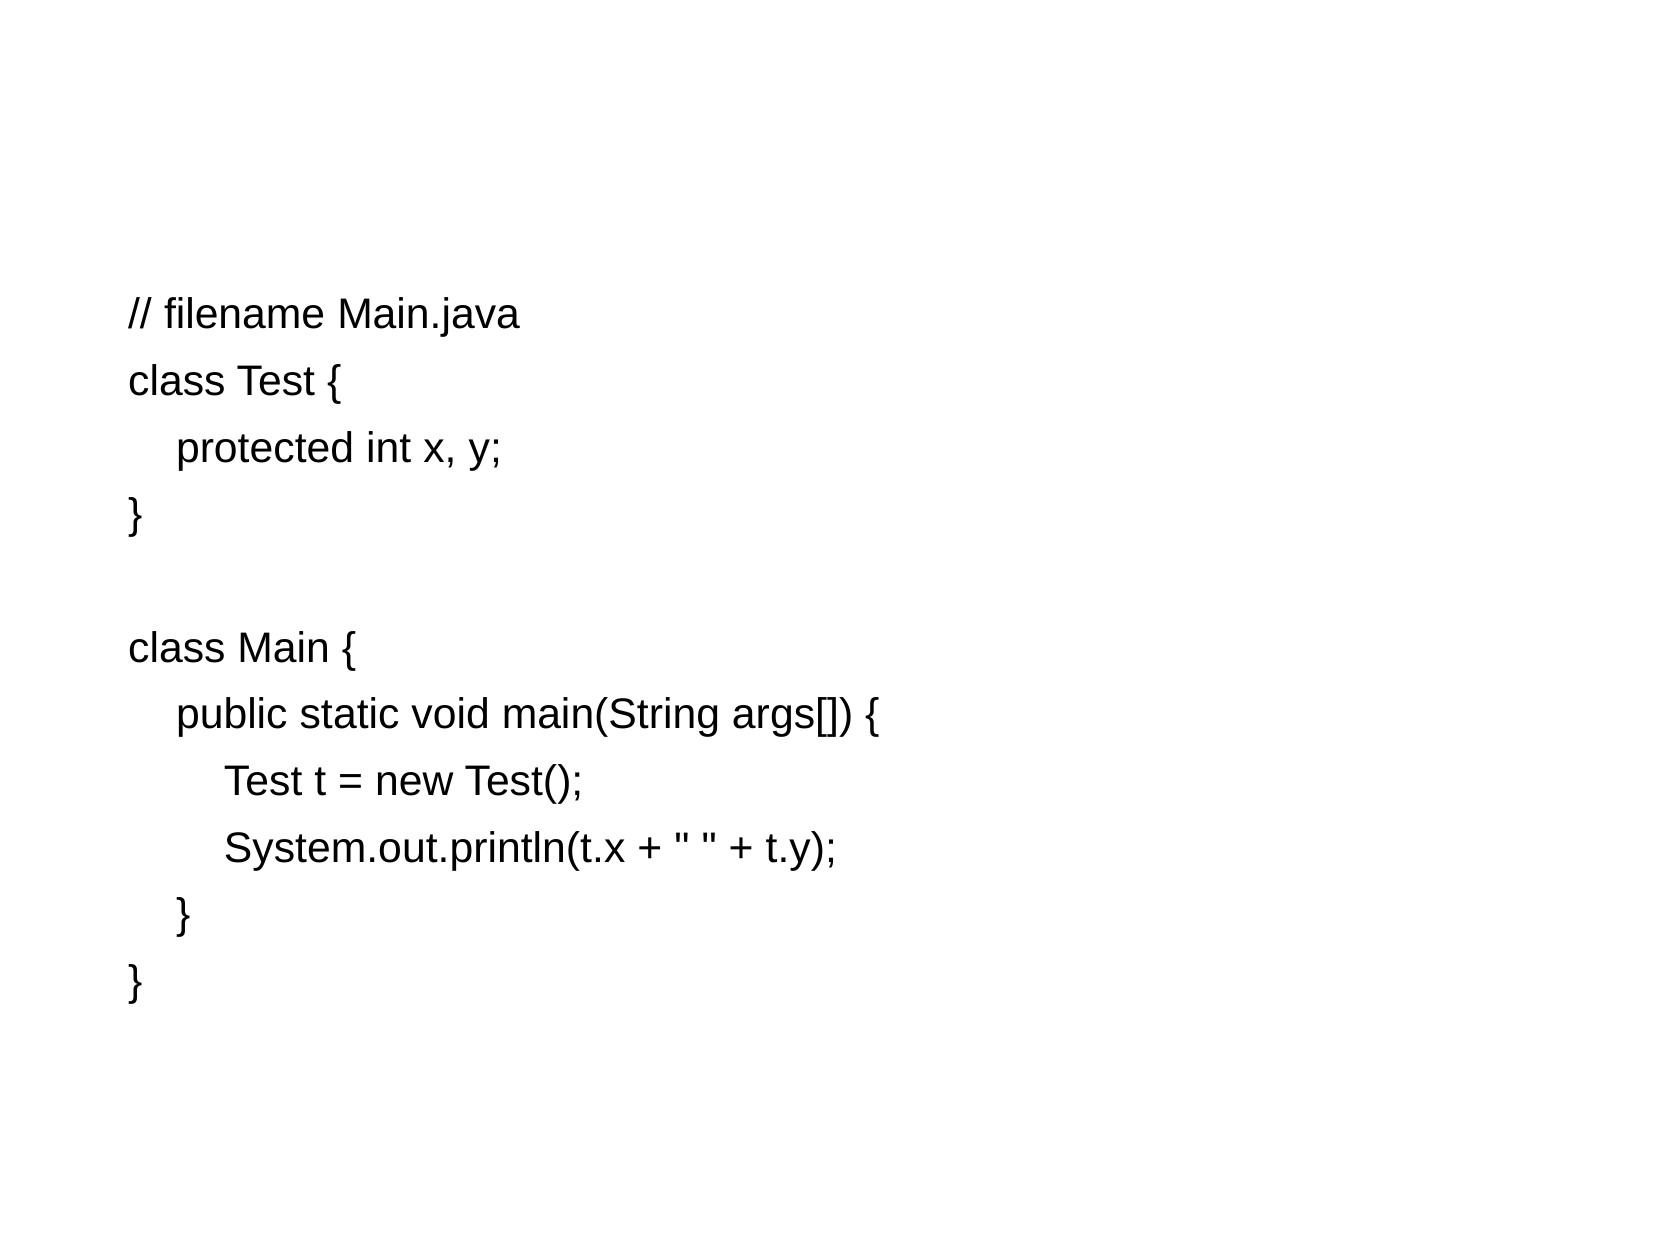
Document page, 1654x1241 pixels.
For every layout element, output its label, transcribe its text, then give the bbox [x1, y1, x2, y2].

list // filename Main.java class Test { protected int x, y; } class Main { public static void main(String args[]) { Test t = new Test(); System.out.println(t.x + " " + t.y); } } [82, 290, 1571, 1010]
